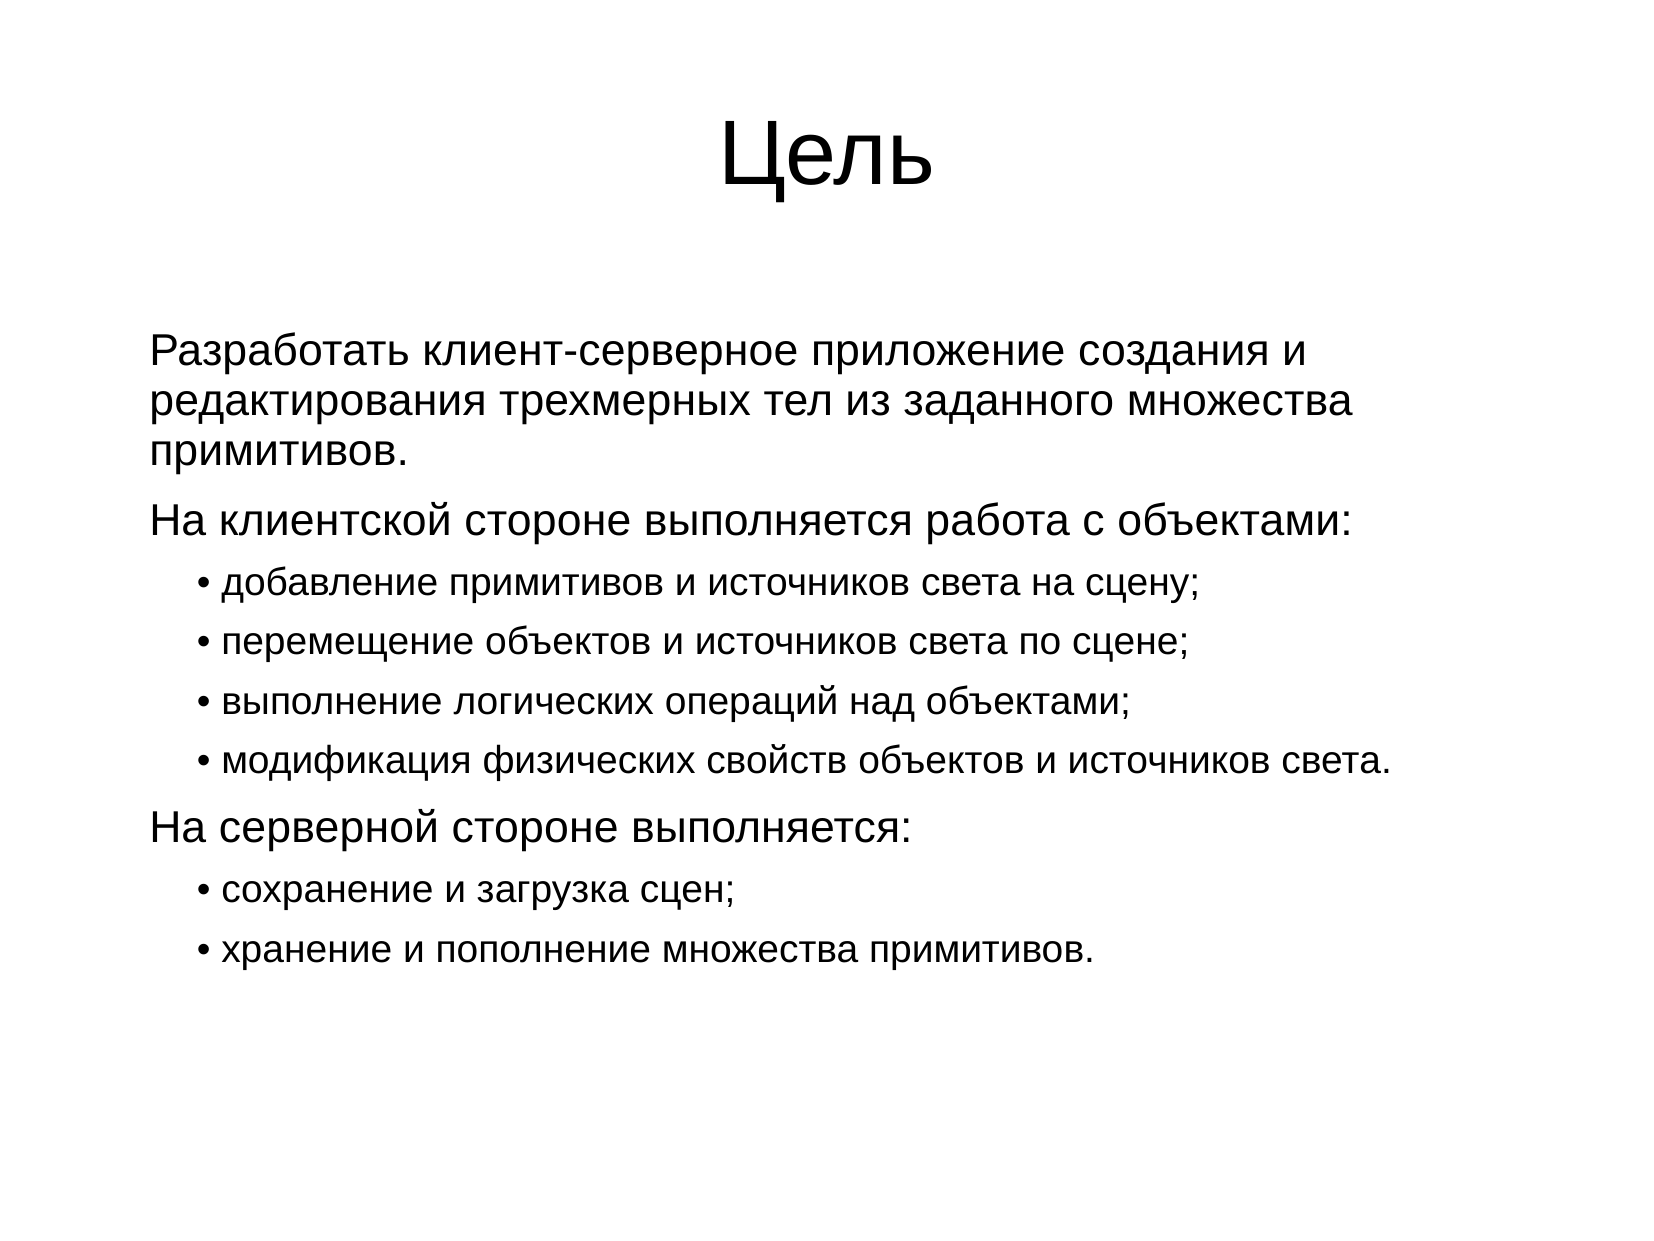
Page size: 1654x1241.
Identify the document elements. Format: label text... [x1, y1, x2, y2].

list Разработать клиент-серверное приложение создания и редактирования трехмерных тел из заданного множества примитивов. На клиентской стороне выполняется работа с объектами: • добавление примитивов и источников света на сцену; • перемещение объектов и источников света по сцене; • выполнение логических операций над объектами; • модификация физических свойств объектов и источников света. На серверной стороне выполняется: • сохранение и загрузка сцен; • хранение и пополнение множества примитивов. [101, 255, 1591, 975]
title Цель [82, 49, 1571, 257]
